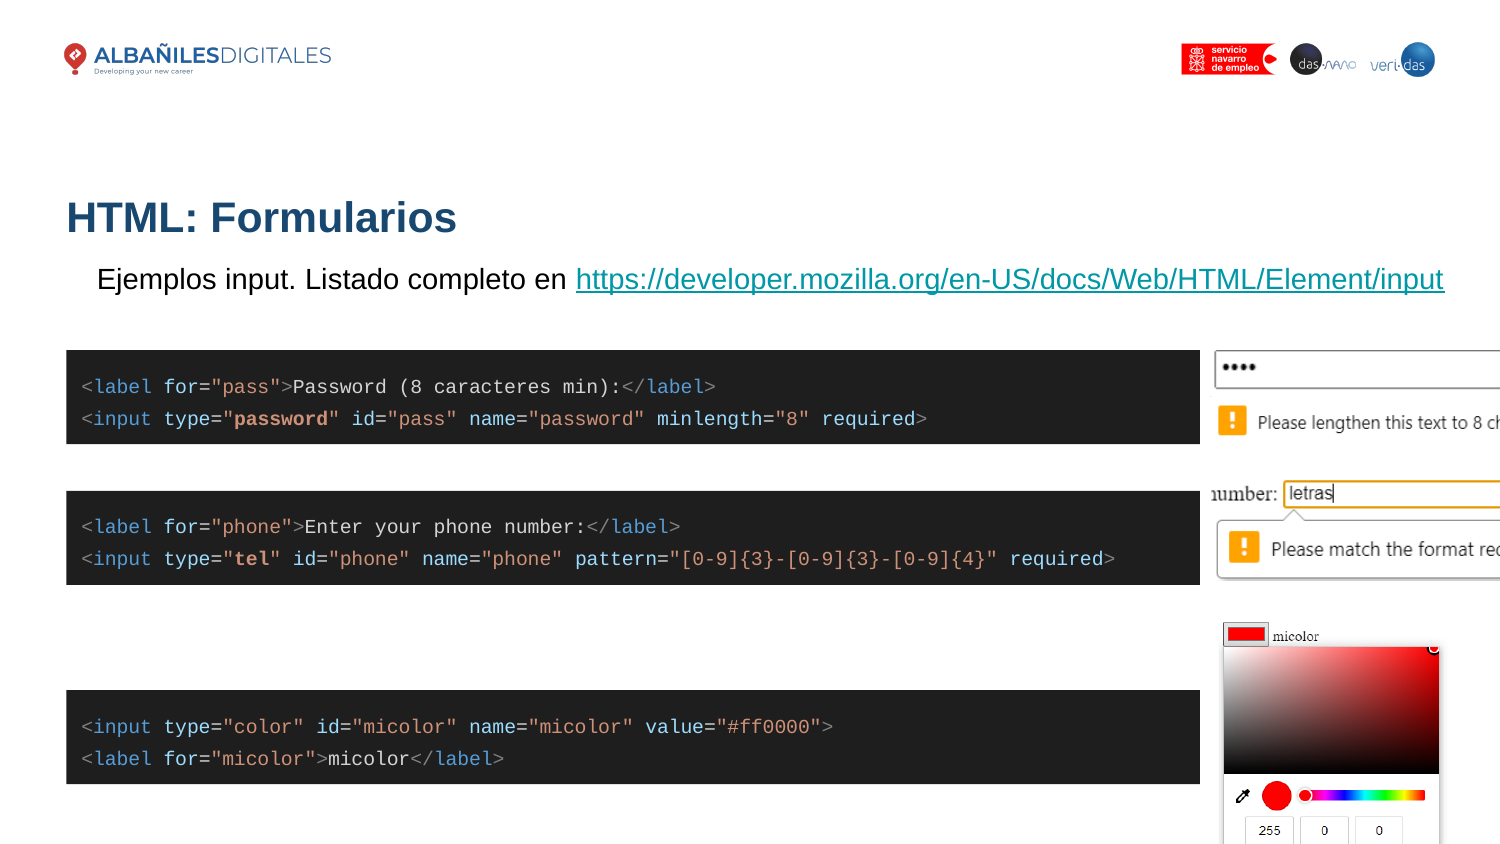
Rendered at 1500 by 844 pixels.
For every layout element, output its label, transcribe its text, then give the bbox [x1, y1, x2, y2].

picture [64, 43, 332, 75]
picture [1210, 396, 1500, 448]
text_box <input type="color" id="micolor" name="micolor" value="#ff0000"> <label for="micolor">micolor</label> [66, 690, 1200, 785]
picture [1210, 350, 1500, 394]
picture [1290, 43, 1356, 75]
text_box <label for="phone">Enter your phone number:</label> <input type="tel" id="phone" name="phone" pattern="[0-9]{3}-[0-9]{3}-[0-9]{4}" required> [66, 490, 1200, 585]
picture [1181, 43, 1277, 75]
text_box <label for="pass">Password (8 caracteres min):</label> <input type="password" id="pass" name="password" minlength="8" required> [66, 350, 1200, 445]
picture [1218, 622, 1477, 844]
text_box HTML: Formularios [66, 179, 728, 241]
picture [1370, 42, 1435, 77]
picture [1210, 478, 1500, 582]
text_box Ejemplos input. Listado completo en https://developer.mozilla.org/en-US/docs/Web/HTML/Element/input [81, 245, 1466, 311]
